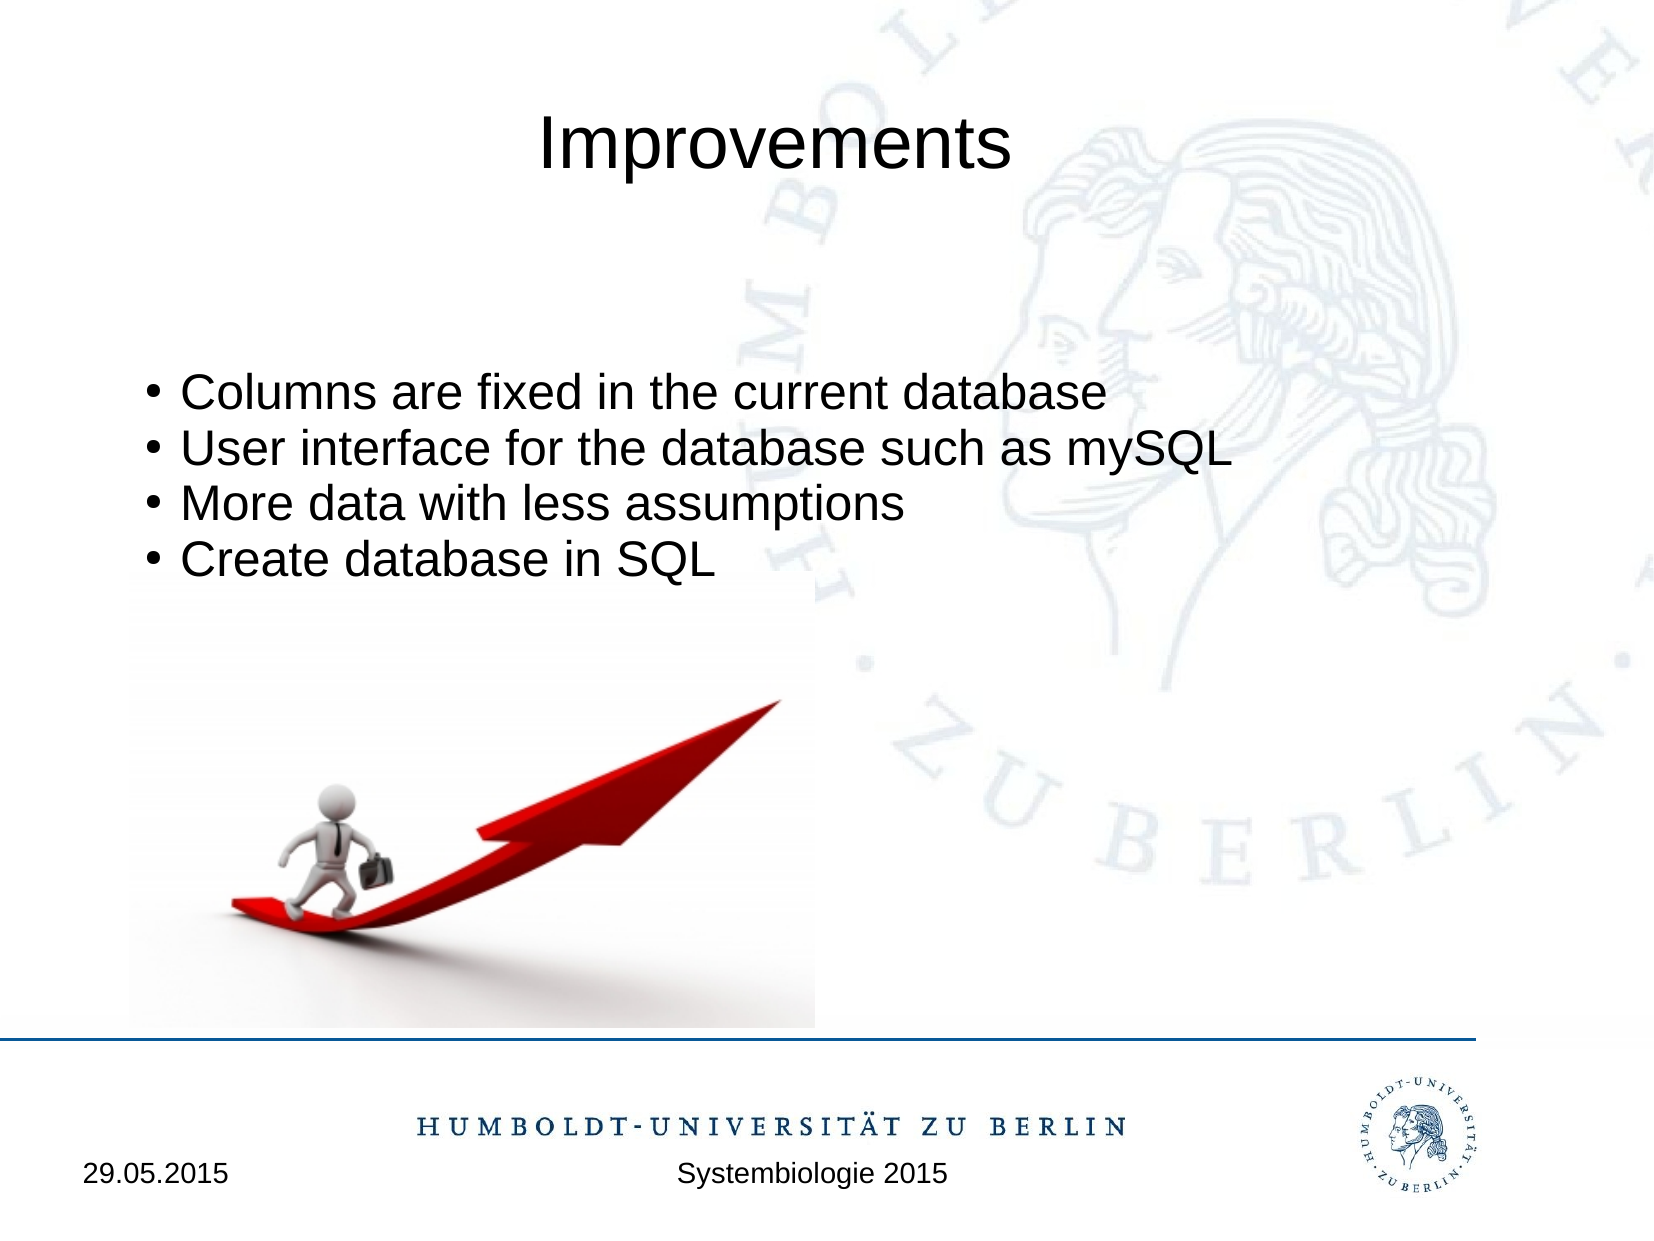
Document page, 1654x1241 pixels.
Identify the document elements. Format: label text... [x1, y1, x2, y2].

text_box Improvements [523, 93, 1031, 236]
picture [0, 0, 1654, 1241]
text_box Columns are fixed in the current database User interface for the database such as mySQL More data with less assumptions Create database in SQL [129, 301, 1524, 668]
